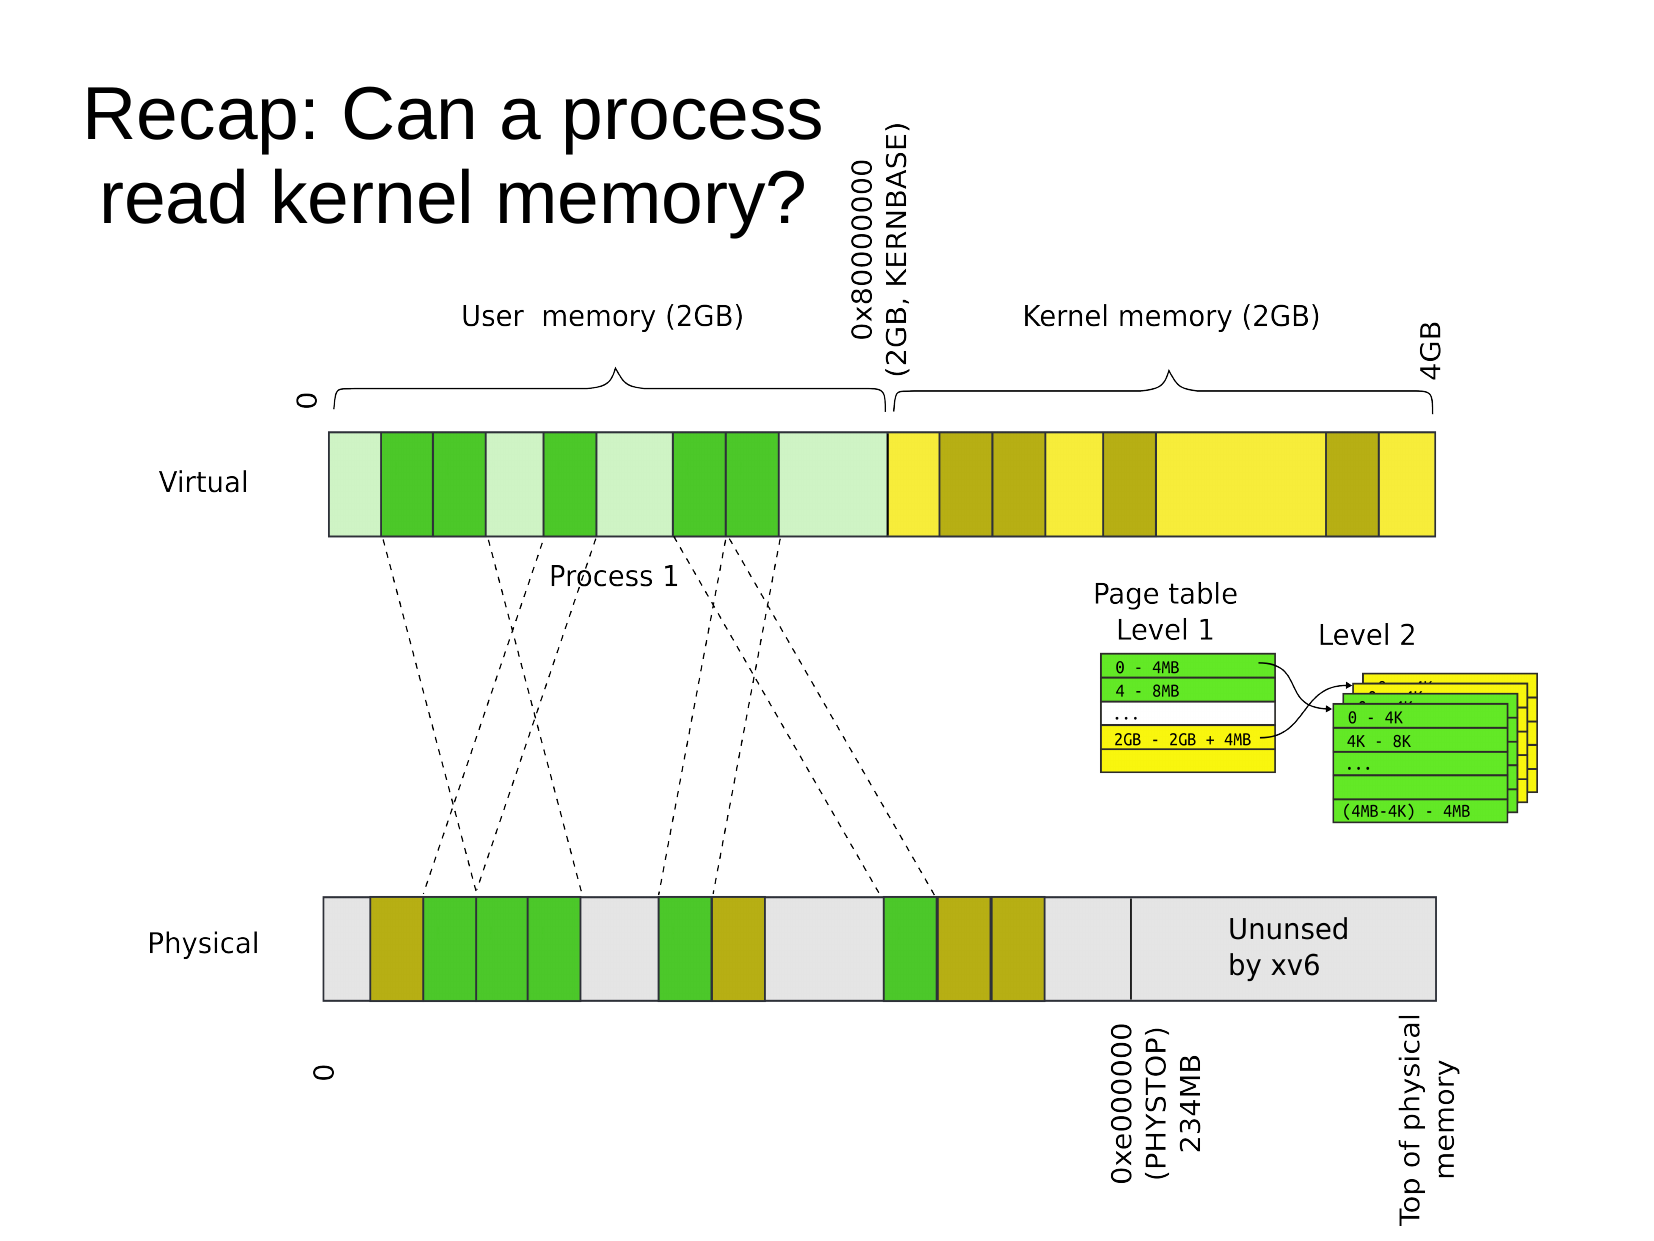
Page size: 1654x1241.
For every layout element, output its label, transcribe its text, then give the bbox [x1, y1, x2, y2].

title Recap: Can a process read kernel memory? [82, 29, 826, 282]
picture [150, 124, 1538, 1226]
